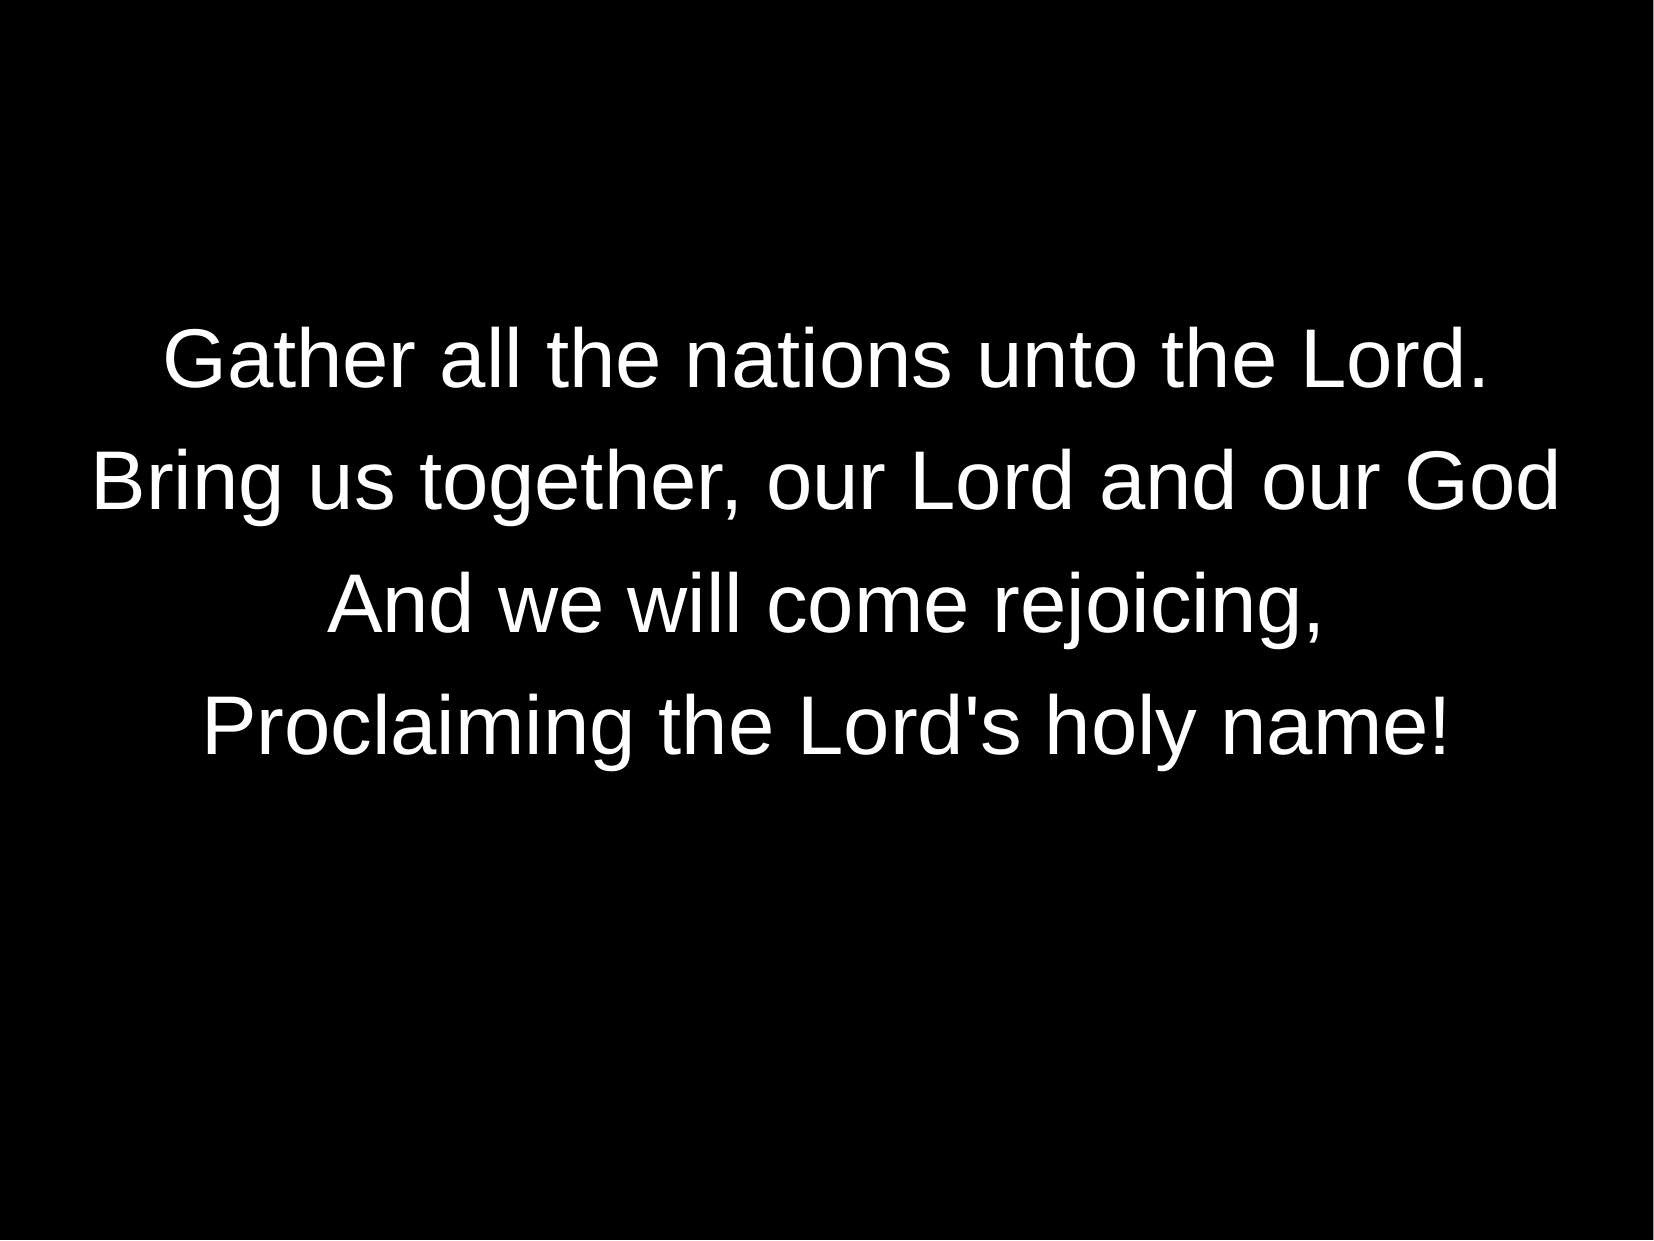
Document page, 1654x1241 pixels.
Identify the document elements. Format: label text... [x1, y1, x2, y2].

list Gather all the nations unto the Lord. Bring us together, our Lord and our God And we will come rejoicing, Proclaiming the Lord's holy name! [0, 307, 1654, 1027]
